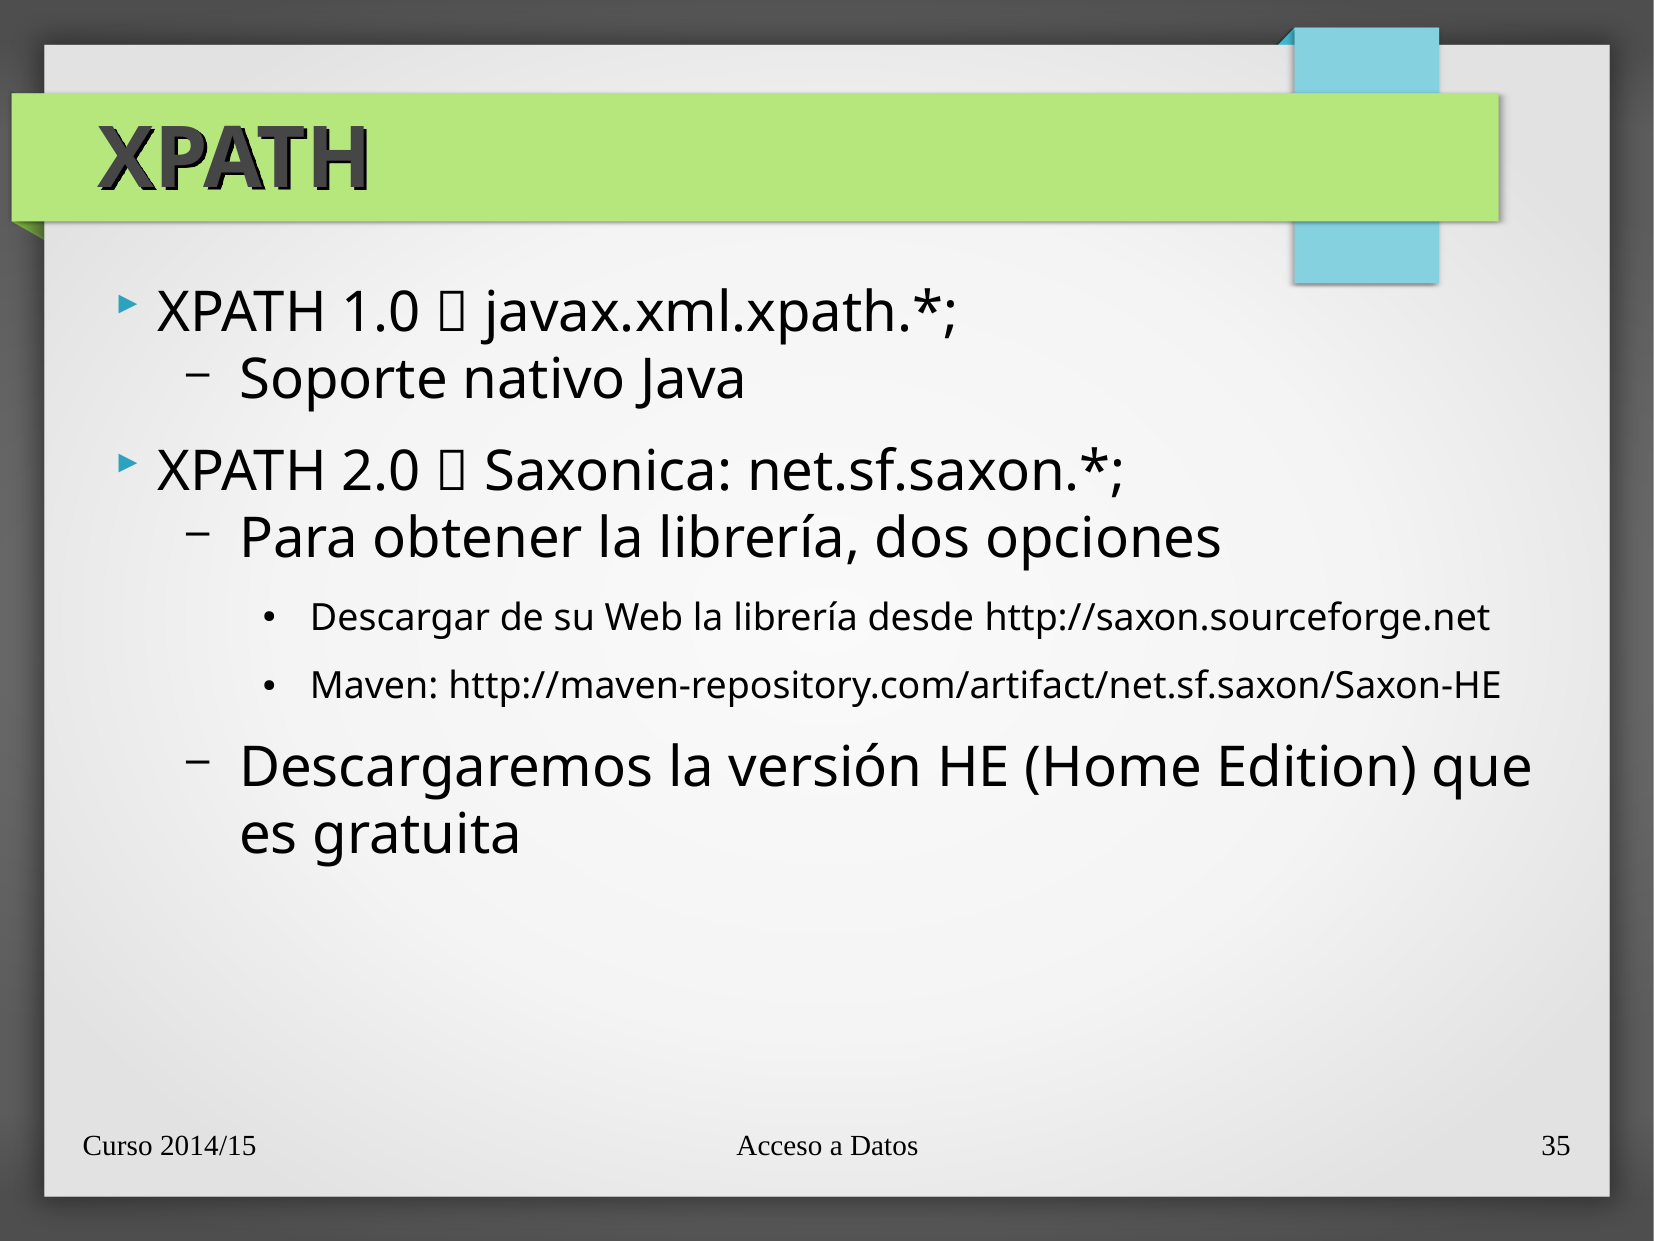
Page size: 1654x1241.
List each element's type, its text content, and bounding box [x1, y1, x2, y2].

list XPATH 1.0  javax.xml.xpath.*; Soporte nativo Java XPATH 2.0  Saxonica: net.sf.saxon.*; Para obtener la librería, dos opciones Descargar de su Web la librería desde http://saxon.sourceforge.net Maven: http://maven-repository.com/artifact/net.sf.saxon/Saxon-HE Descargaremos la versión HE (Home Edition) que es gratuita [82, 267, 1571, 1087]
picture [0, 0, 1654, 1241]
title XPATH [82, 49, 1571, 257]
